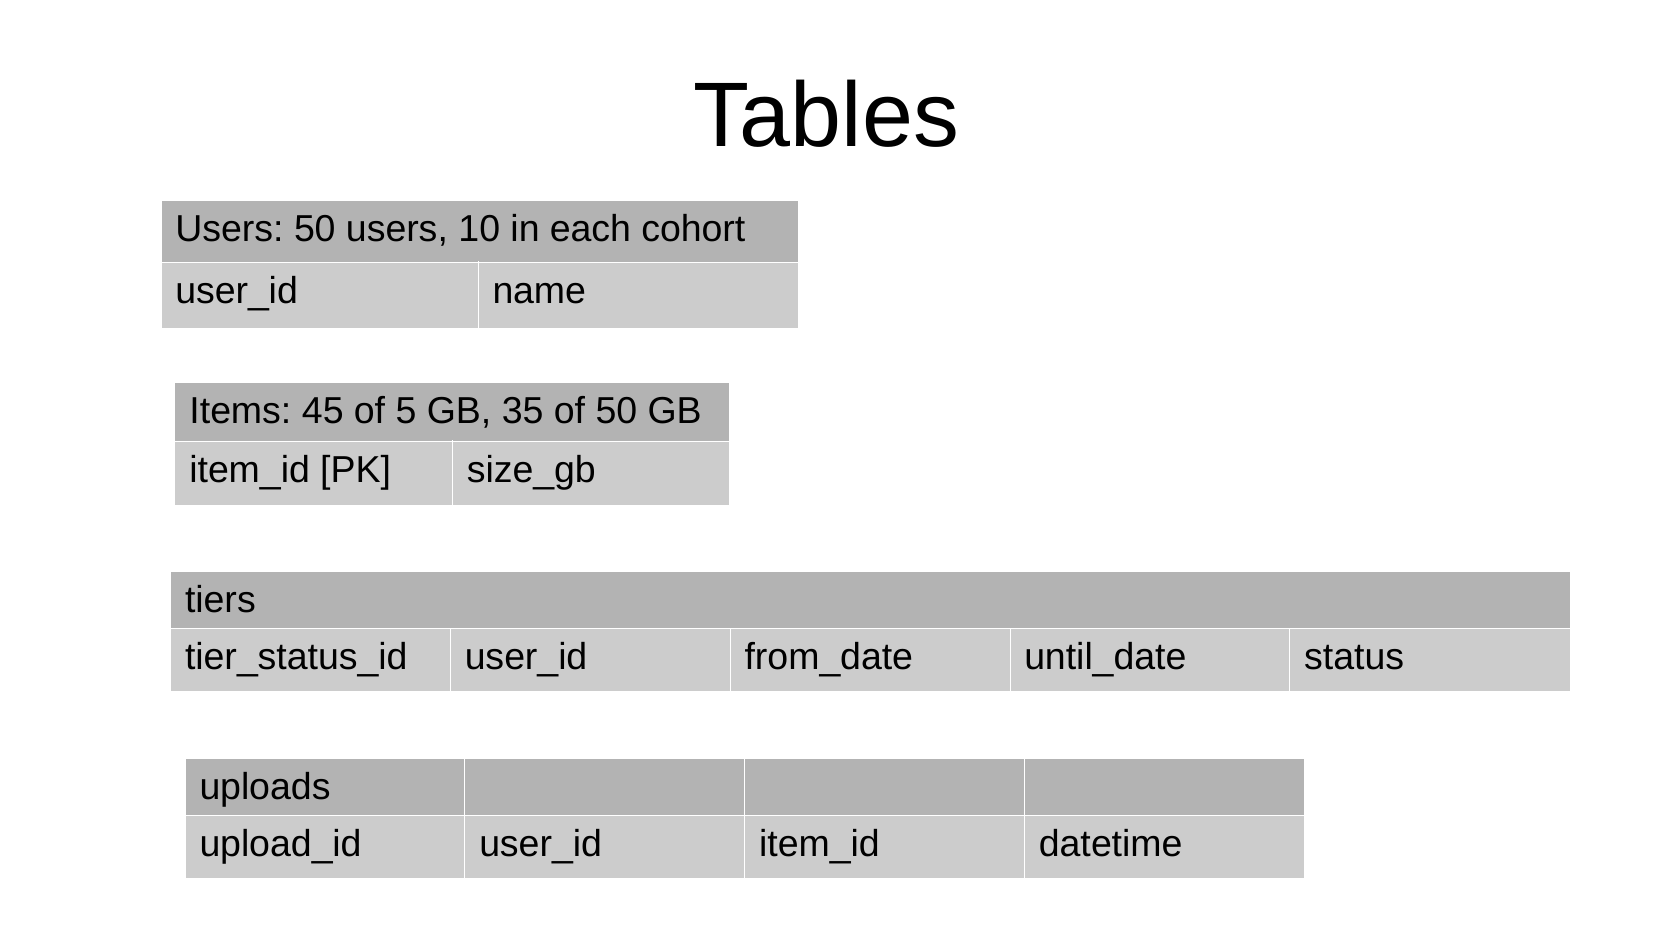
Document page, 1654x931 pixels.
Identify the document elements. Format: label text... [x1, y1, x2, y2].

table_cell from_date [731, 629, 1010, 691]
table_cell upload_id [186, 816, 464, 878]
table_header [745, 759, 1024, 815]
table_cell user_id [451, 629, 730, 691]
table_cell tier_status_id [171, 629, 450, 691]
table_header uploads [186, 759, 464, 815]
table_cell item_id [PK] [175, 442, 452, 505]
table_cell item_id [745, 816, 1024, 878]
table_header [1025, 759, 1304, 815]
table_cell name [479, 263, 798, 328]
table_cell size_gb [453, 442, 729, 505]
table_header [465, 759, 744, 815]
table_cell user_id [465, 816, 744, 878]
table_cell datetime [1025, 816, 1304, 878]
table_cell user_id [162, 263, 478, 328]
table_header tiers [171, 572, 1570, 628]
title Tables [82, 37, 1571, 193]
table_header Items: 45 of 5 GB, 35 of 50 GB [175, 383, 729, 441]
table_cell until_date [1011, 629, 1289, 691]
table_header Users: 50 users, 10 in each cohort [162, 201, 798, 262]
table_cell status [1290, 629, 1570, 691]
